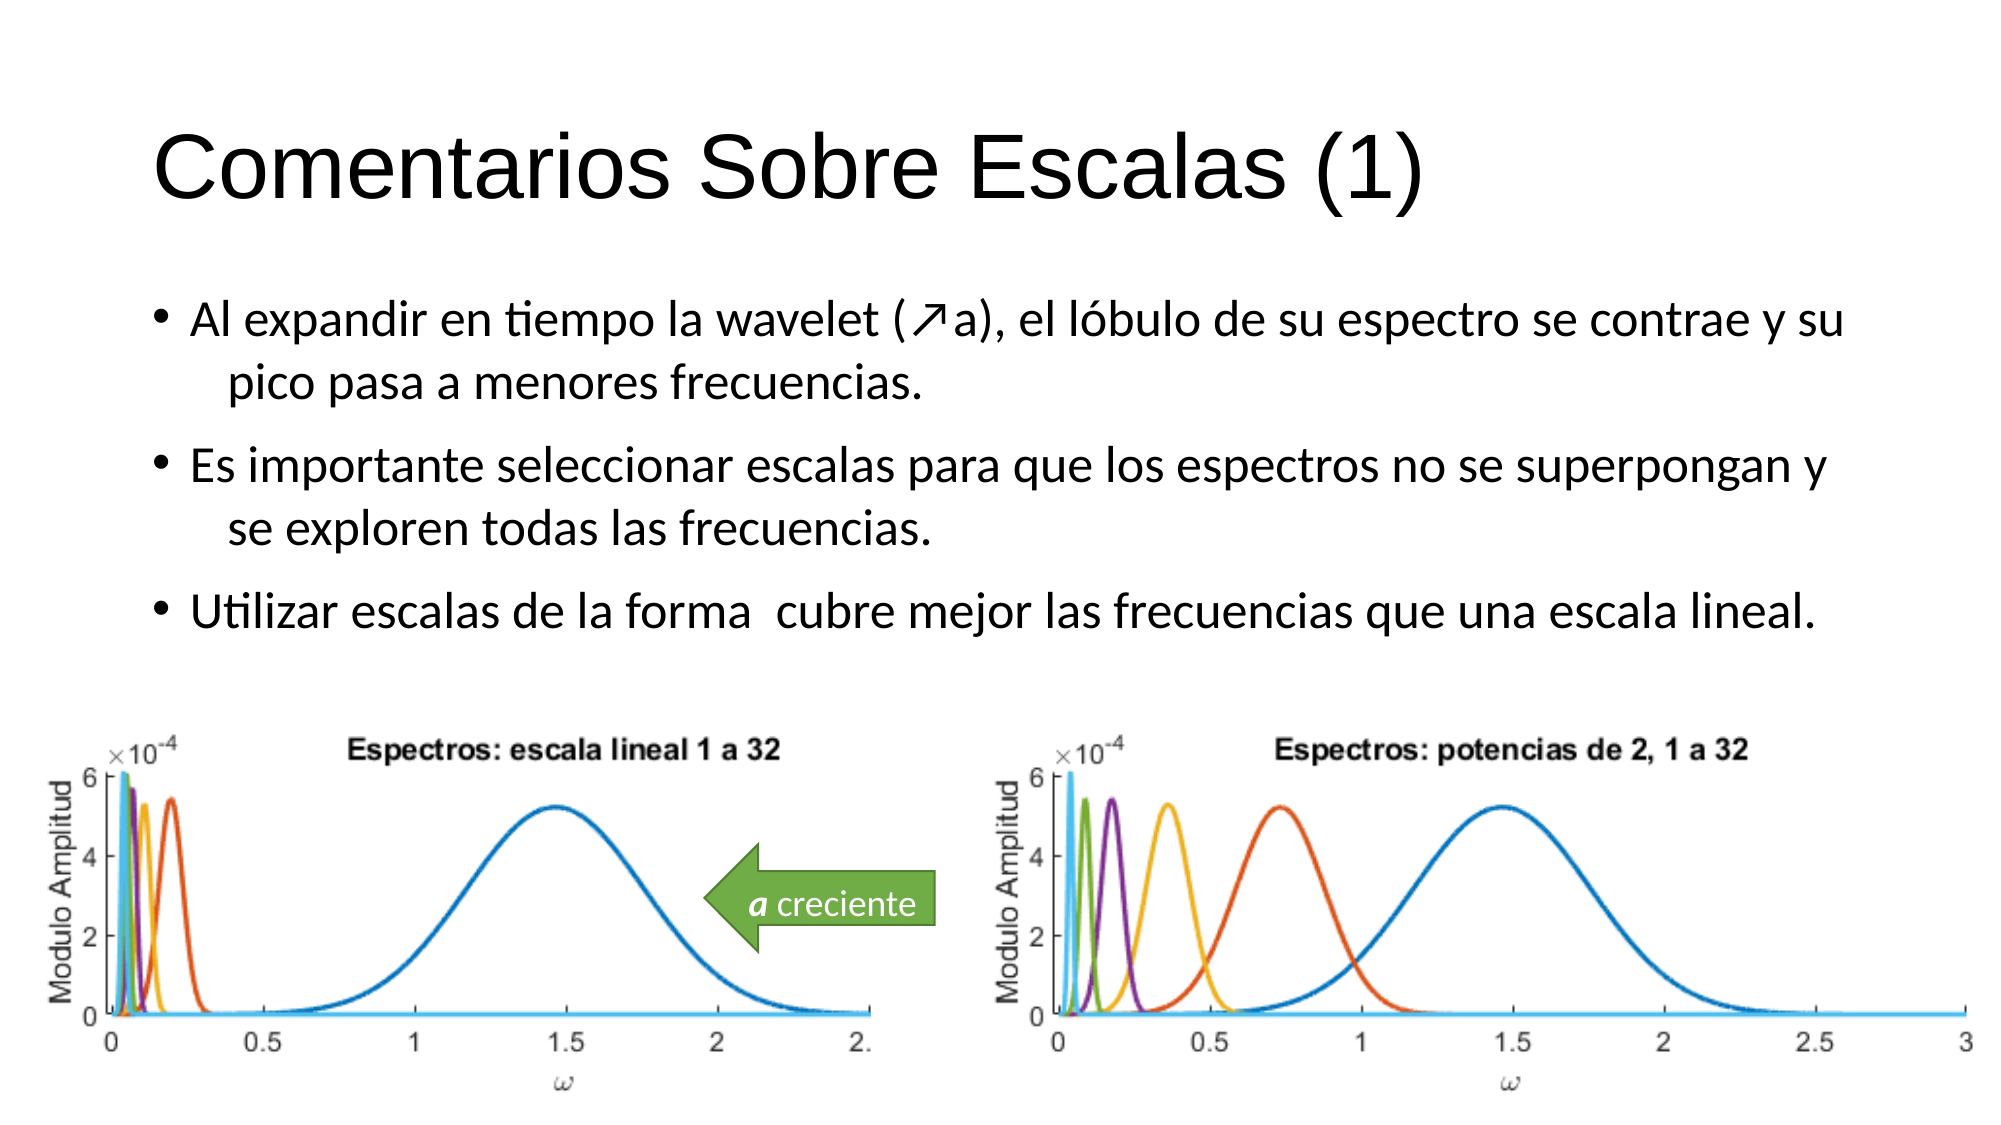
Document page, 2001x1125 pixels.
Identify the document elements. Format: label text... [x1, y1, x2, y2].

text_box a creciente [704, 844, 935, 952]
title Comentarios Sobre Escalas (1) [137, 59, 1863, 277]
list Al expandir en tiempo la wavelet (↗a), el lóbulo de su espectro se contrae y su pico pasa a menores frecuencias. Es importante seleccionar escalas para que los espectros no se superpongan y se exploren todas las frecuencias. Utilizar escalas de la forma cubre mejor las frecuencias que una escala lineal. [137, 277, 1863, 705]
picture [11, 705, 2000, 1105]
